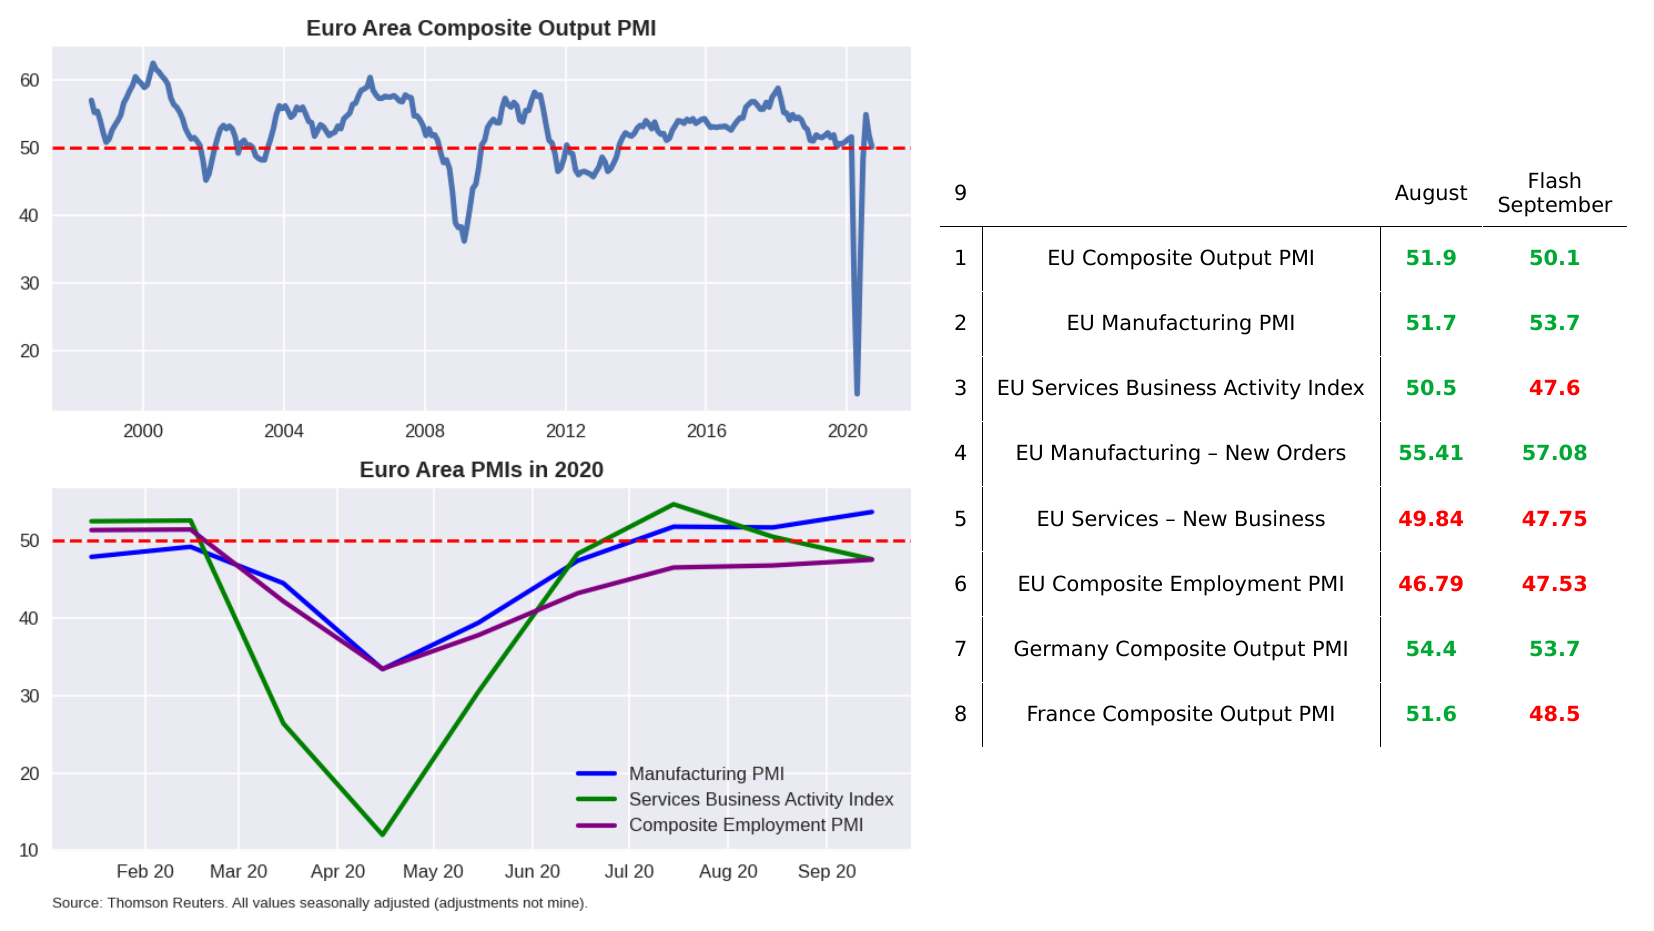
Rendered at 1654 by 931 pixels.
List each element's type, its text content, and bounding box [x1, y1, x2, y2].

table_cell 55.41 [1381, 422, 1482, 486]
table_cell EU Services Business Activity Index [983, 357, 1380, 421]
table_cell 47.53 [1483, 552, 1627, 616]
table_cell 2 [940, 292, 982, 356]
table_header 9 [939, 161, 982, 226]
picture [0, 0, 931, 931]
table_cell 51.7 [1381, 292, 1482, 356]
table_cell 50.5 [1381, 357, 1482, 421]
table_cell EU Manufacturing PMI [983, 292, 1380, 356]
table_cell 3 [940, 357, 982, 421]
table_cell EU Services – New Business [983, 487, 1380, 551]
table_header August [1380, 161, 1483, 226]
table_cell 51.9 [1381, 227, 1482, 291]
table_cell Germany Composite Output PMI [983, 617, 1380, 682]
table_cell 7 [940, 617, 982, 682]
table_cell 53.7 [1483, 292, 1627, 356]
table_cell 57.08 [1483, 422, 1627, 486]
table_cell 46.79 [1381, 552, 1482, 616]
table_cell 51.6 [1381, 683, 1482, 747]
table_cell 1 [940, 227, 982, 291]
table_cell 4 [940, 422, 982, 486]
table_cell EU Composite Employment PMI [983, 552, 1380, 616]
table_cell 47.75 [1483, 487, 1627, 551]
table_cell EU Manufacturing – New Orders [983, 422, 1380, 486]
table_cell 49.84 [1381, 487, 1482, 551]
table_cell 8 [940, 683, 982, 747]
table_cell 50.1 [1483, 227, 1627, 291]
table_cell 53.7 [1483, 617, 1627, 682]
table_header Flash September [1483, 161, 1627, 226]
table_cell 48.5 [1483, 683, 1627, 747]
table_header [982, 161, 1380, 226]
table_cell 5 [940, 487, 982, 551]
table_cell 47.6 [1483, 357, 1627, 421]
table_cell France Composite Output PMI [983, 683, 1380, 747]
table_cell 54.4 [1381, 617, 1482, 682]
table_cell EU Composite Output PMI [983, 227, 1380, 291]
table_cell 6 [940, 552, 982, 616]
